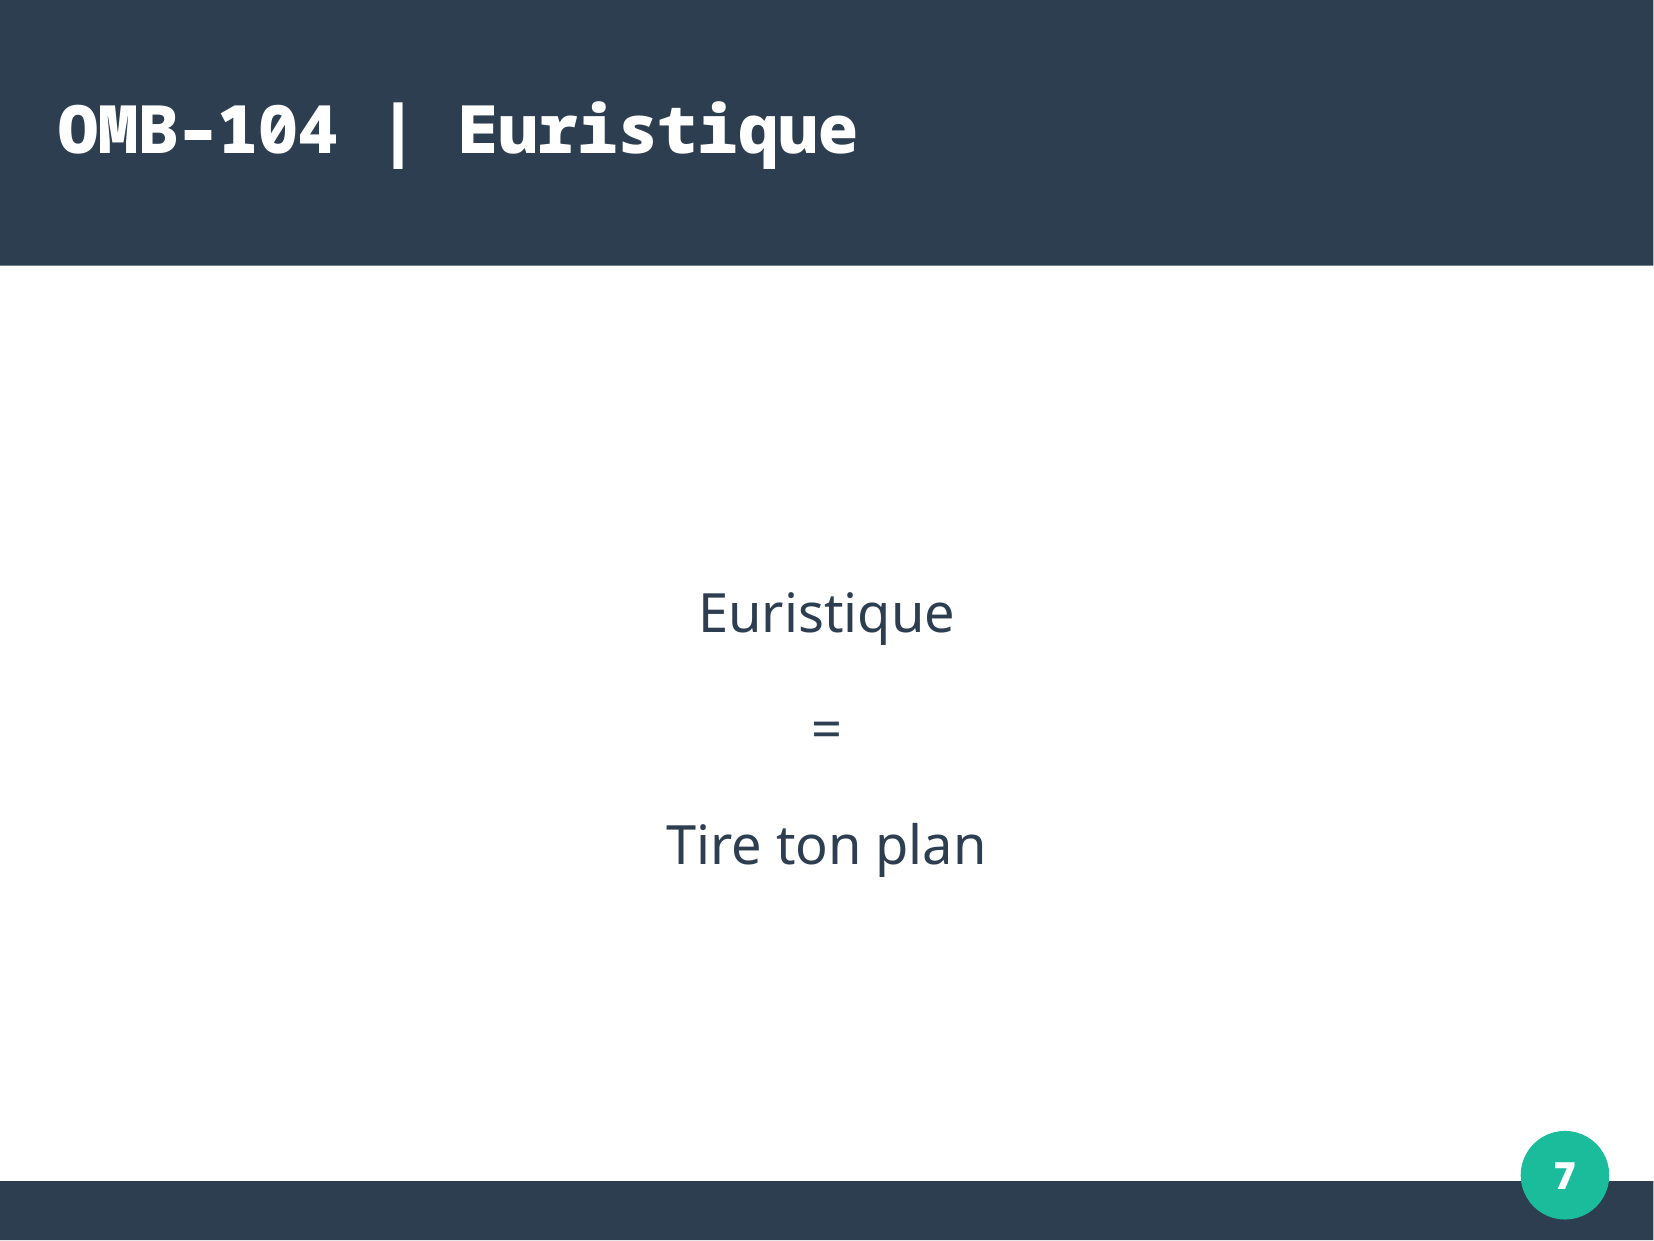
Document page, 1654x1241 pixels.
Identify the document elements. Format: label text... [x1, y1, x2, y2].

list Euristique = Tire ton plan [0, 270, 1654, 1186]
title OMB–104 | Euristique [58, 49, 1594, 207]
